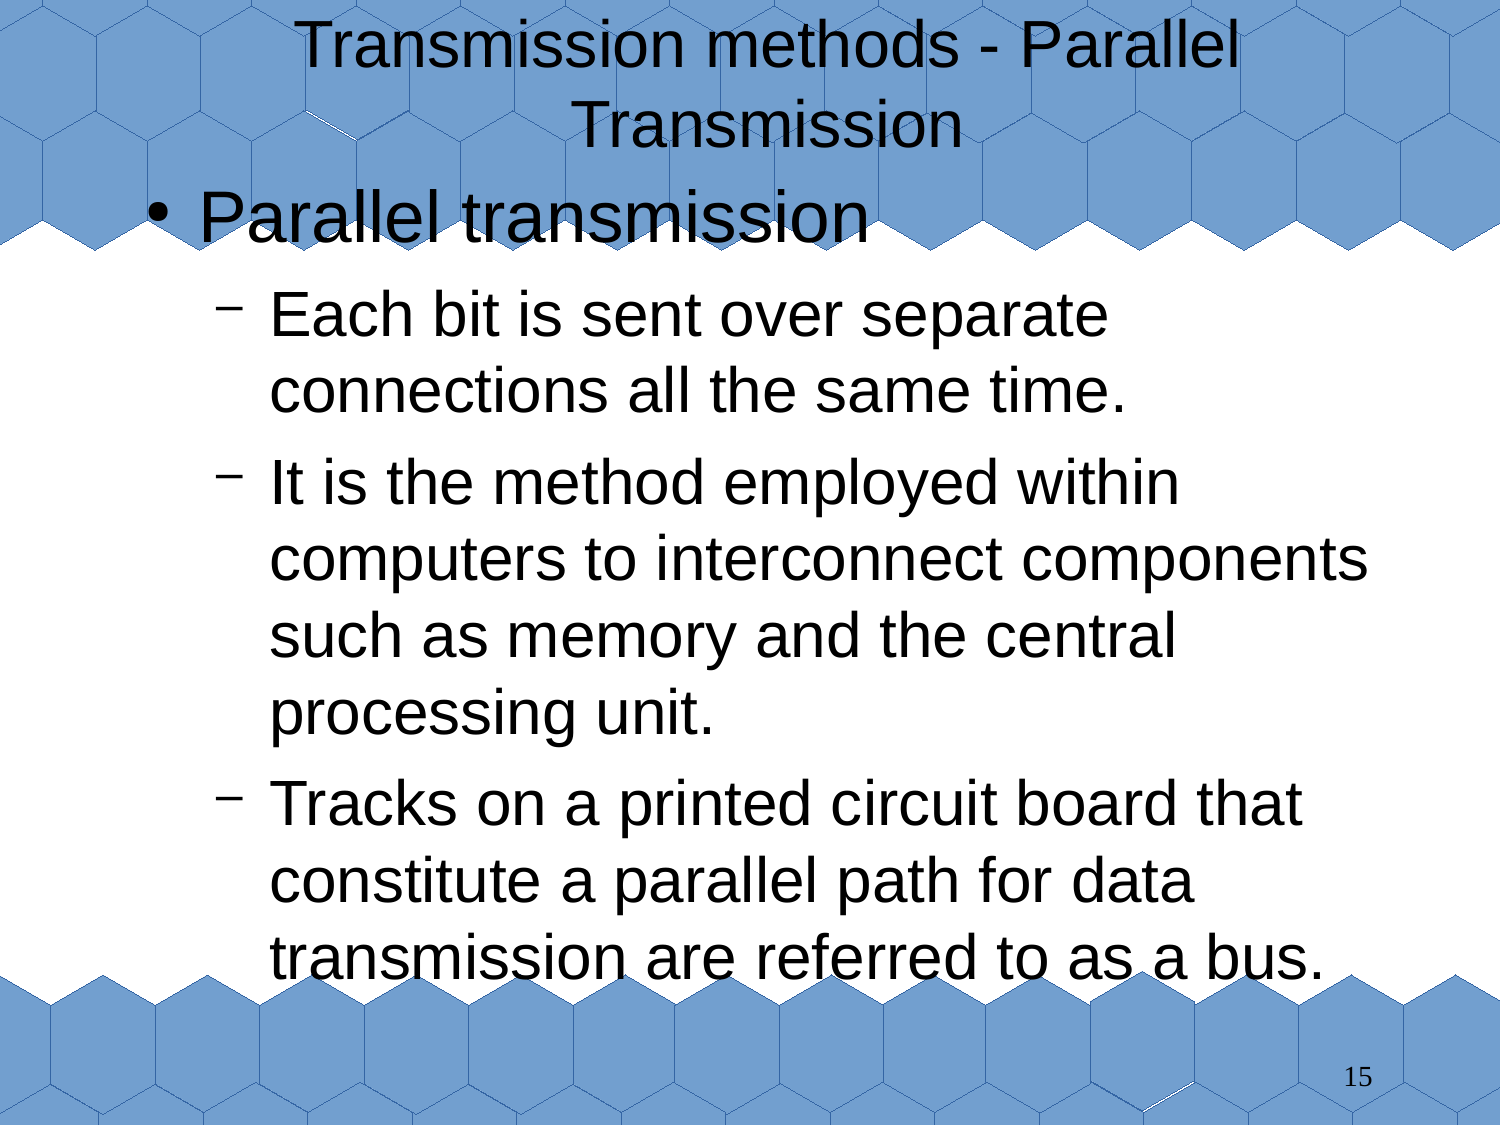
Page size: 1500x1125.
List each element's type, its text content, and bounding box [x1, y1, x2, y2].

list Parallel transmission Each bit is sent over separate connections all the same time. It is the method employed within computers to interconnect components such as memory and the central processing unit. Tracks on a printed circuit board that constitute a parallel path for data transmission are referred to as a bus. [112, 162, 1388, 1025]
text_box <number> [1074, 1050, 1388, 1125]
title Transmission methods - Parallel Transmission [112, 0, 1388, 162]
